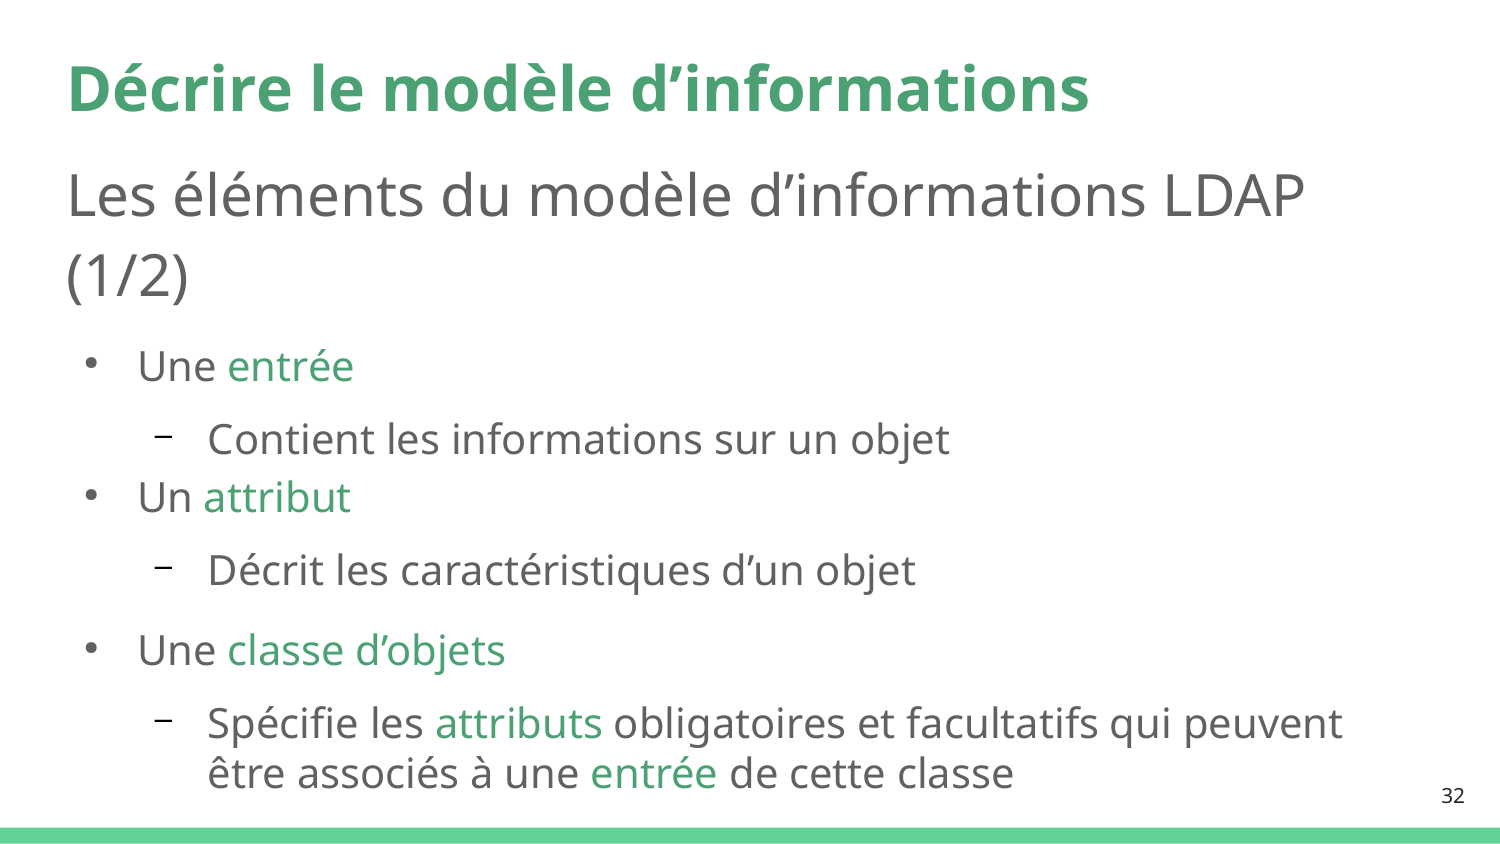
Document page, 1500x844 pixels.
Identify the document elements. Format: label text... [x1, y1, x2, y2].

slide_number <numéro> [1389, 764, 1480, 830]
title Décrire le modèle d’informations [51, 23, 1449, 117]
list Les éléments du modèle d’informations LDAP (1/2) Une entrée Contient les informations sur un objet Un attribut Décrit les caractéristiques d’un objet Une classe d’objets Spécifie les attributs obligatoires et facultatifs qui peuvent être associés à une entrée de cette classe [51, 132, 1418, 806]
